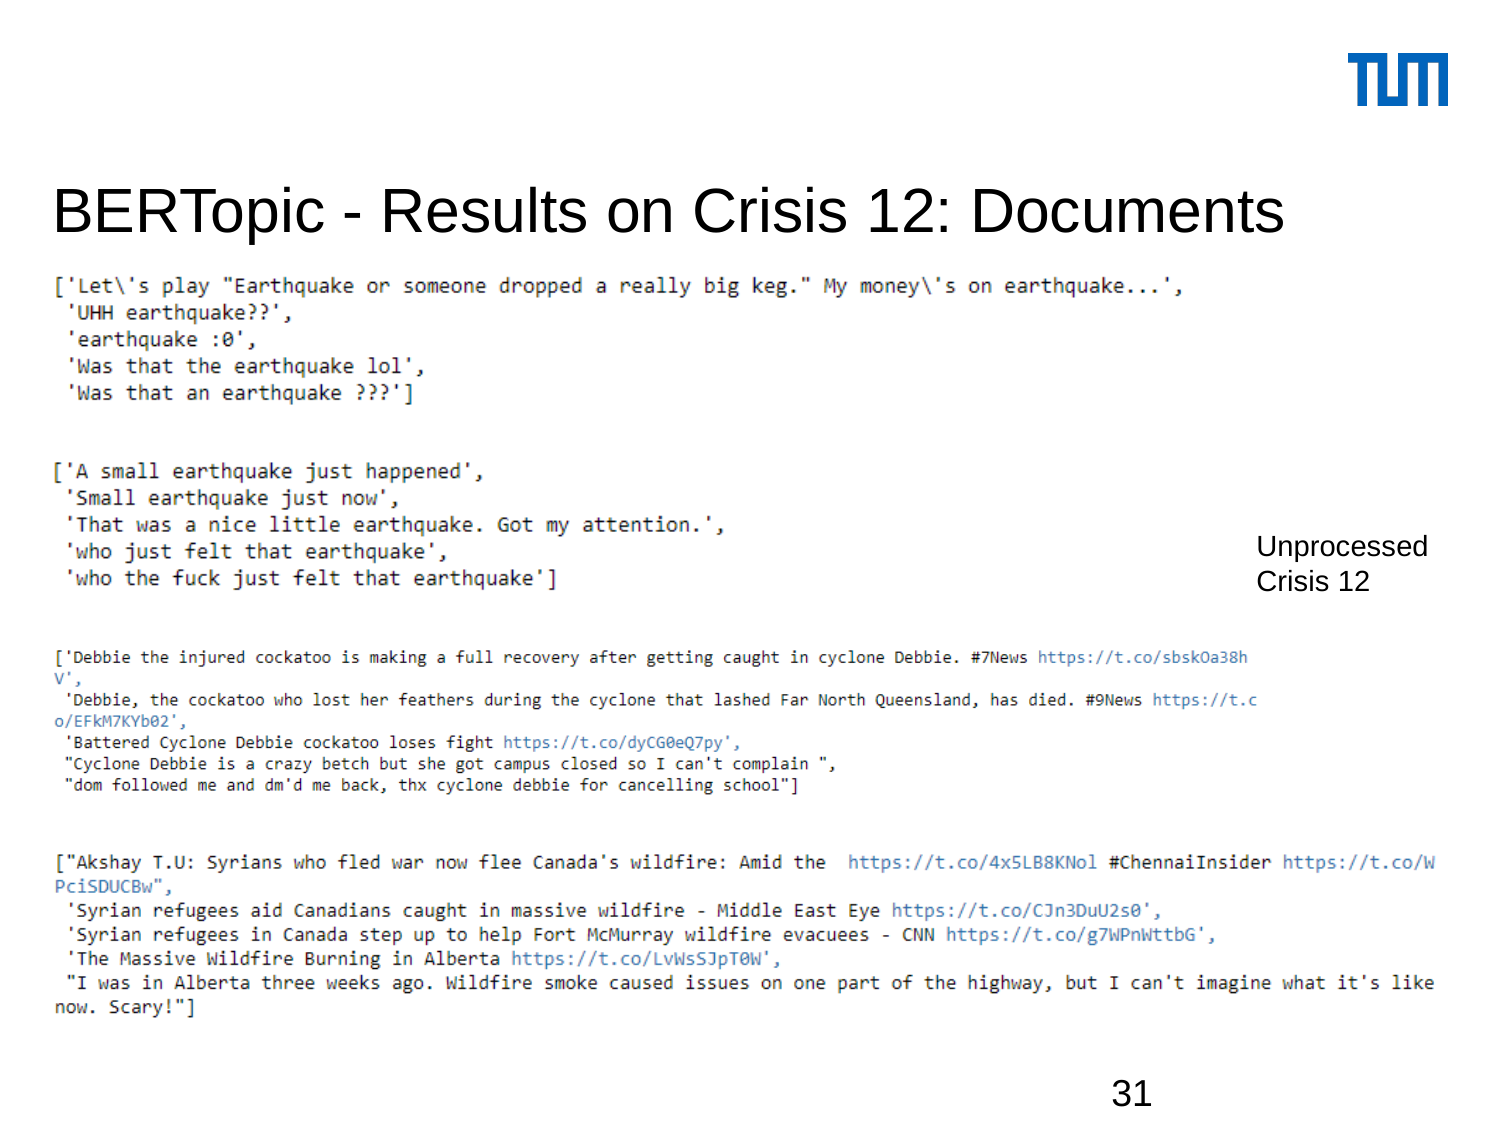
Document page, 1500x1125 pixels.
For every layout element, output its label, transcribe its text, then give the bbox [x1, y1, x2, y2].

picture [52, 648, 1265, 797]
picture [1348, 53, 1448, 106]
picture [52, 849, 1448, 1019]
text_box Unprocessed Crisis 12 [1241, 511, 1457, 612]
text_box <number> [1111, 1061, 1448, 1122]
picture [52, 271, 1192, 408]
picture [52, 458, 739, 598]
text_box BERTopic - Results on Crisis 12: Documents [52, 165, 1449, 233]
